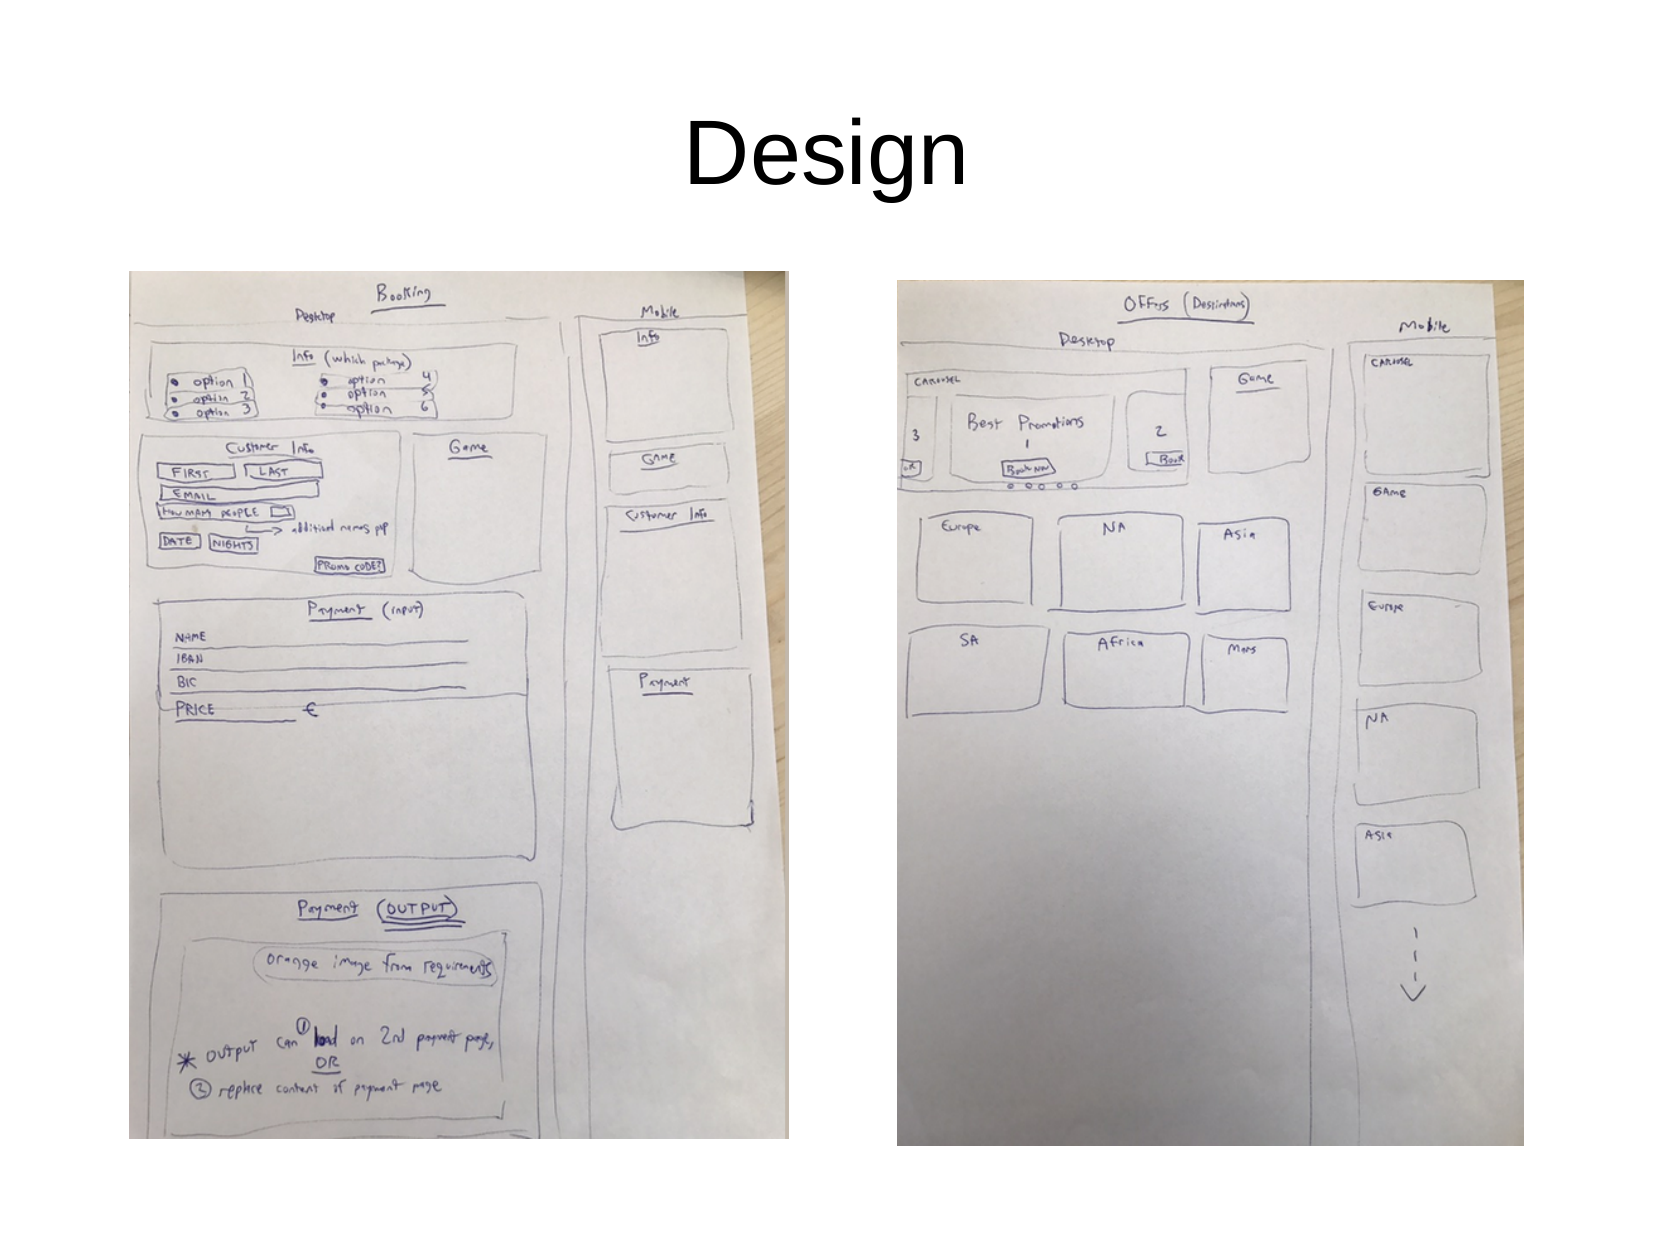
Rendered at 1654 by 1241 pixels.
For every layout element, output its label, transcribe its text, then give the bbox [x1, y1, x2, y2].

picture [129, 271, 789, 1139]
picture [897, 280, 1524, 1146]
title Design [82, 49, 1571, 257]
